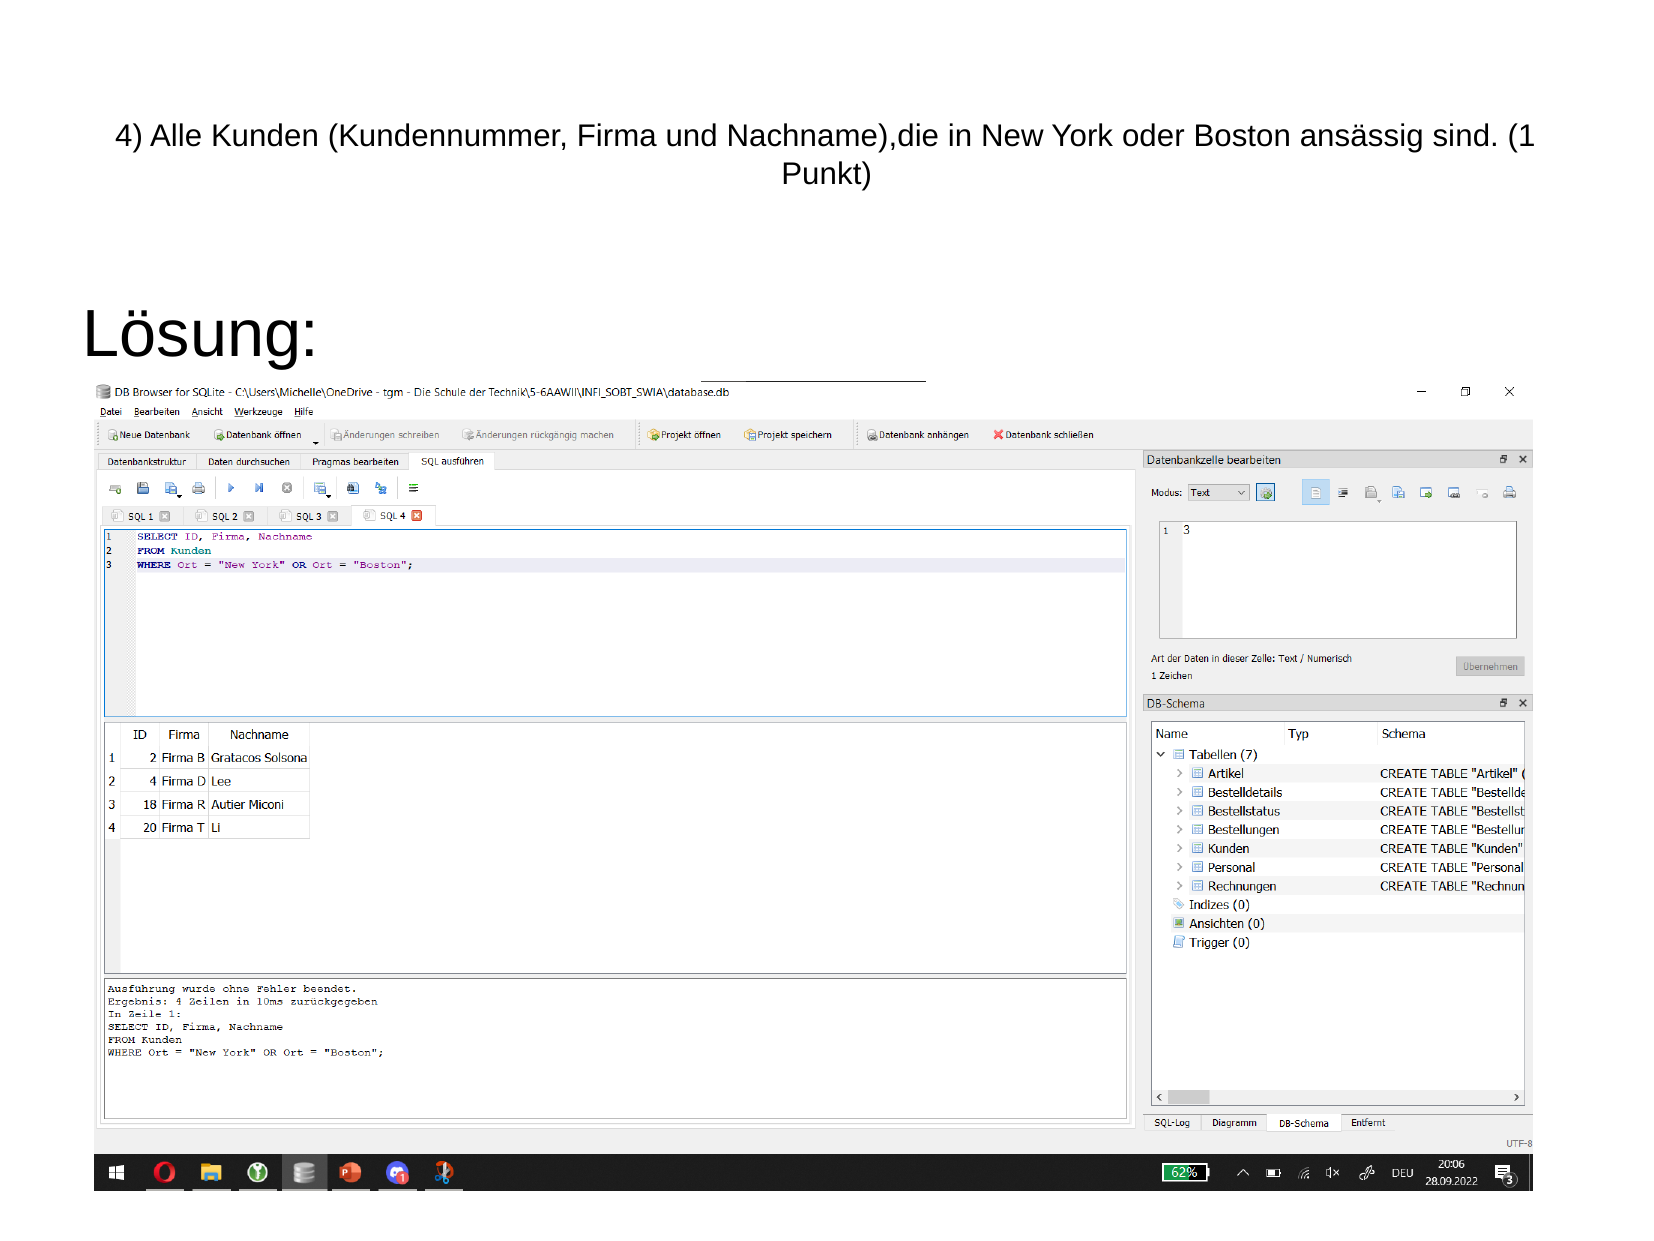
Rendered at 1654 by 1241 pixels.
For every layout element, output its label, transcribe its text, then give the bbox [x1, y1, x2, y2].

list Lösung: [82, 290, 1571, 1109]
title 4) Alle Kunden (Kundennummer, Firma und Nachname),die in New York oder Boston ansässig sind. (1 Punkt) [82, 49, 1571, 257]
picture [94, 381, 1533, 1191]
